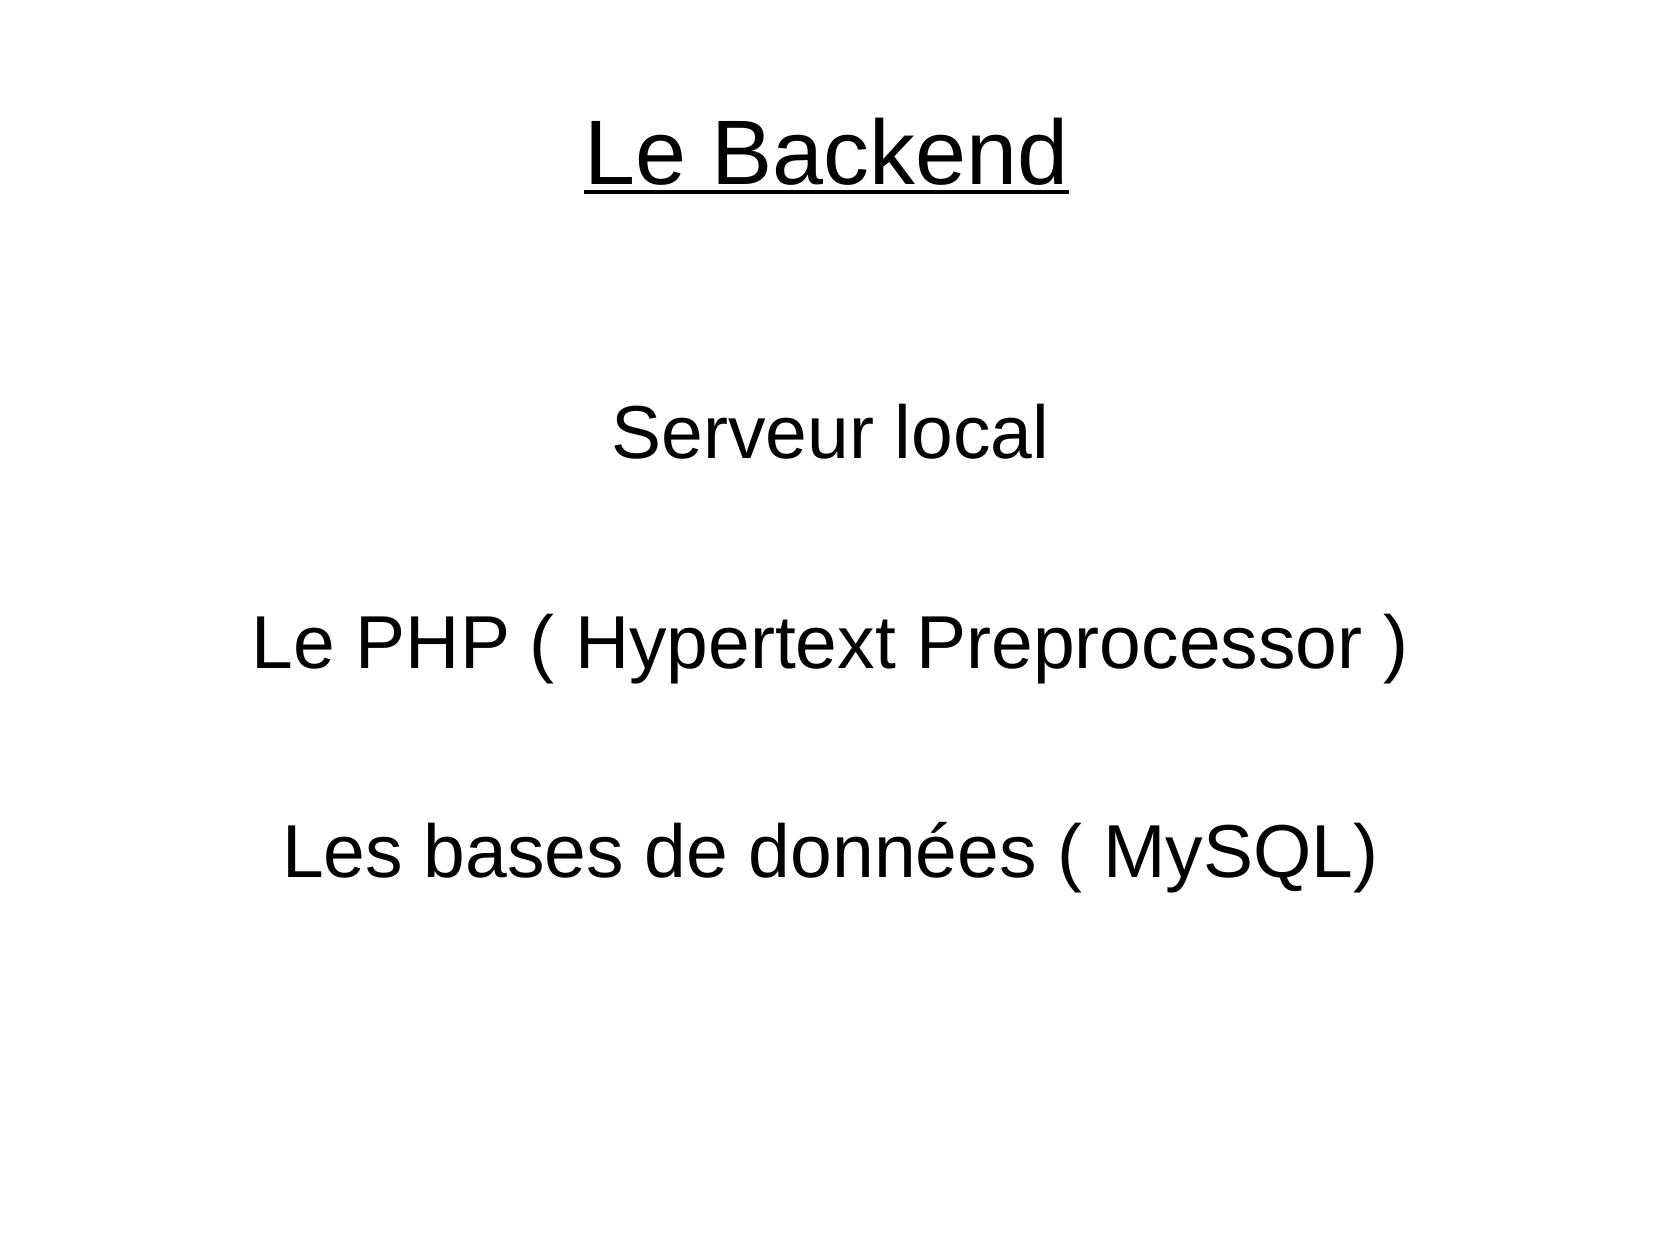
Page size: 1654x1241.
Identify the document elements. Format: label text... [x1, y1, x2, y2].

title Le Backend [82, 49, 1571, 257]
text_box Serveur local Le PHP ( Hypertext Preprocessor ) Les bases de données ( MySQL) [236, 382, 1425, 902]
